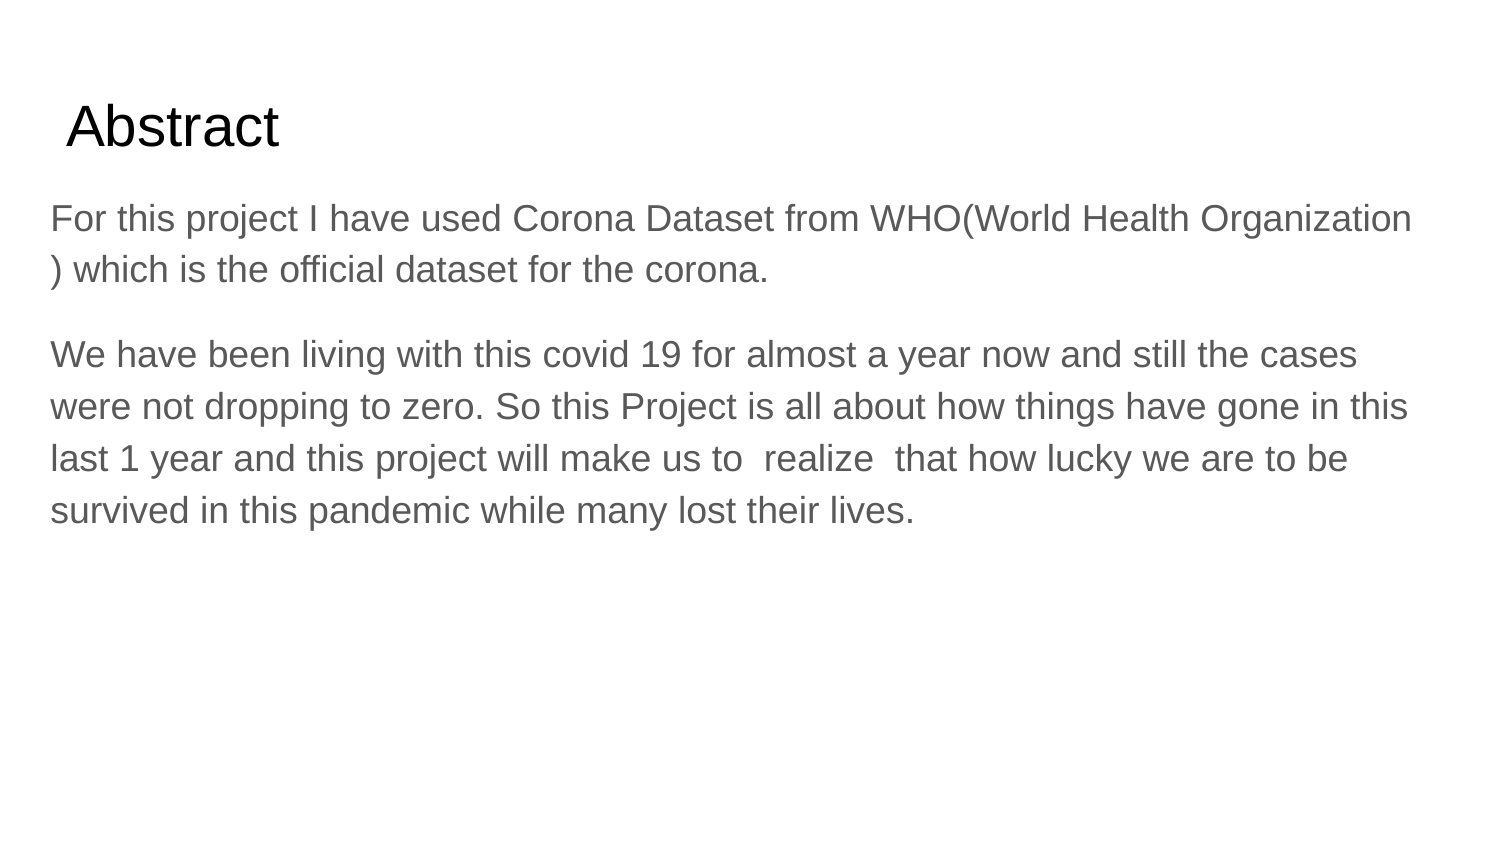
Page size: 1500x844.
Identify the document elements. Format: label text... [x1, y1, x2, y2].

title Abstract [51, 72, 1449, 167]
list For this project I have used Corona Dataset from WHO(World Health Organization ) which is the official dataset for the corona. We have been living with this covid 19 for almost a year now and still the cases were not dropping to zero. So this Project is all about how things have gone in this last 1 year and this project will make us to realize that how lucky we are to be survived in this pandemic while many lost their lives. [35, 171, 1434, 733]
